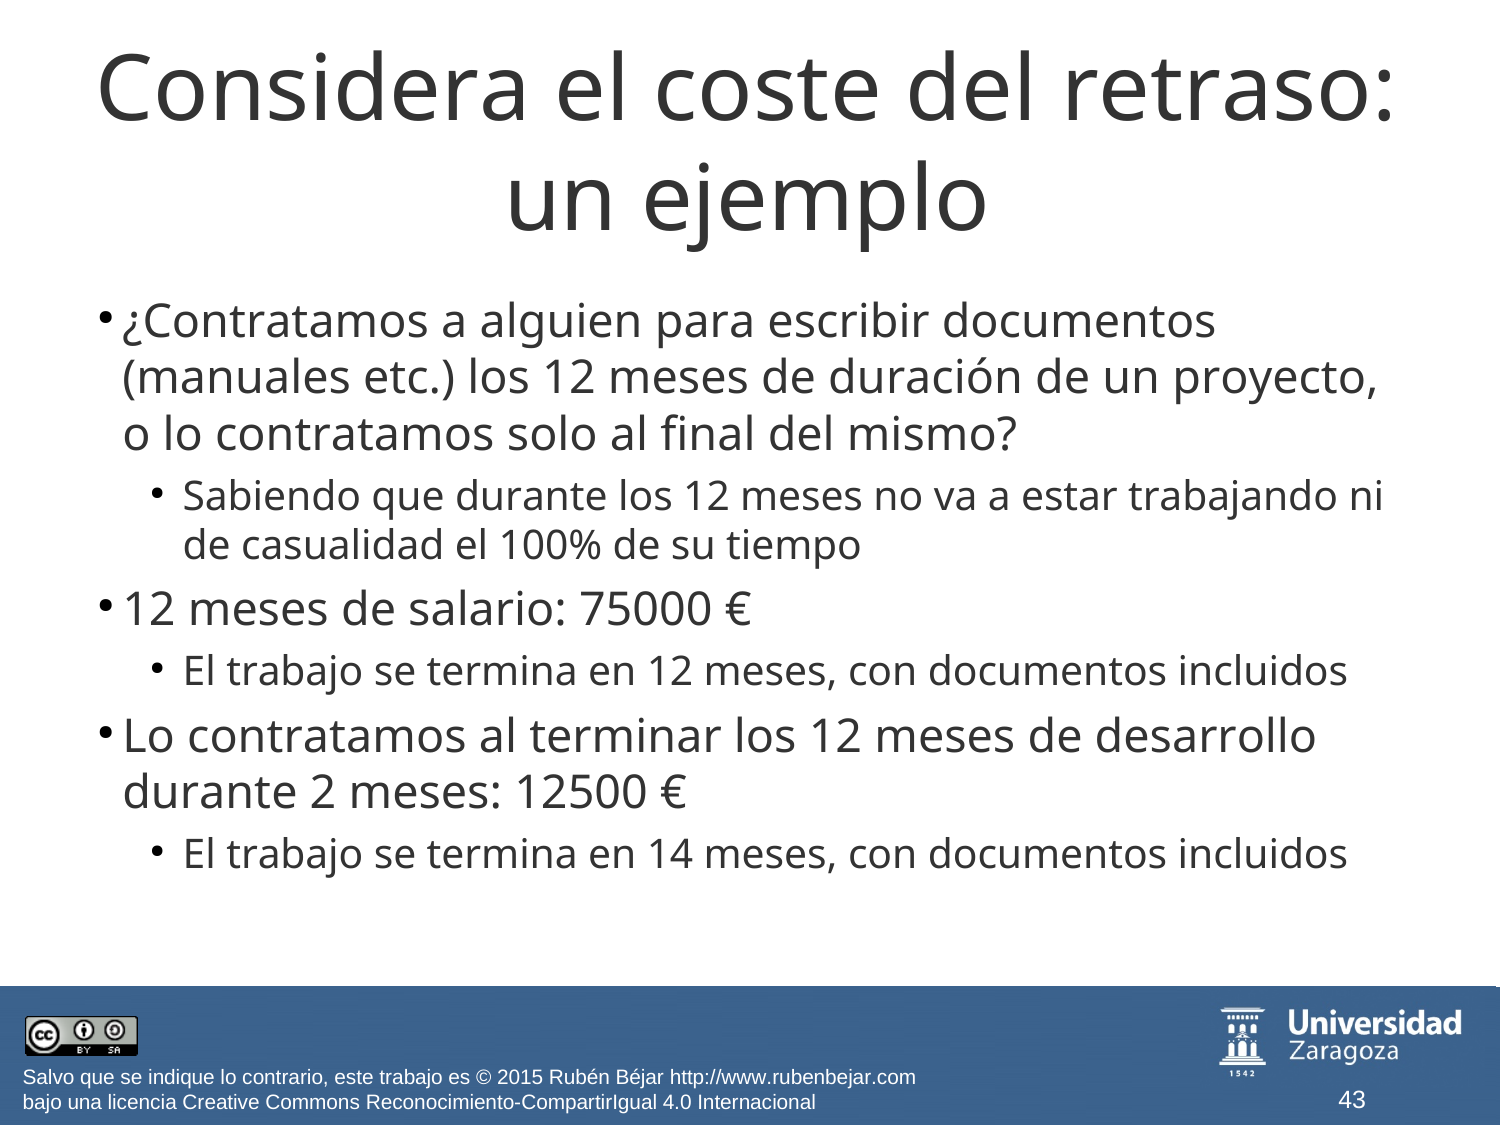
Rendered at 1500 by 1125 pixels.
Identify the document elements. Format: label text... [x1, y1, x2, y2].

title Considera el coste del retraso: un ejemplo [74, 20, 1420, 257]
list ¿Contratamos a alguien para escribir documentos (manuales etc.) los 12 meses de duración de un proyecto, o lo contratamos solo al final del mismo? Sabiendo que durante los 12 meses no va a estar trabajando ni de casualidad el 100% de su tiempo 12 meses de salario: 75000 € El trabajo se termina en 12 meses, con documentos incluidos Lo contratamos al terminar los 12 meses de desarrollo durante 2 meses: 12500 € El trabajo se termina en 14 meses, con documentos incluidos [82, 283, 1418, 957]
picture [0, 986, 1500, 1125]
